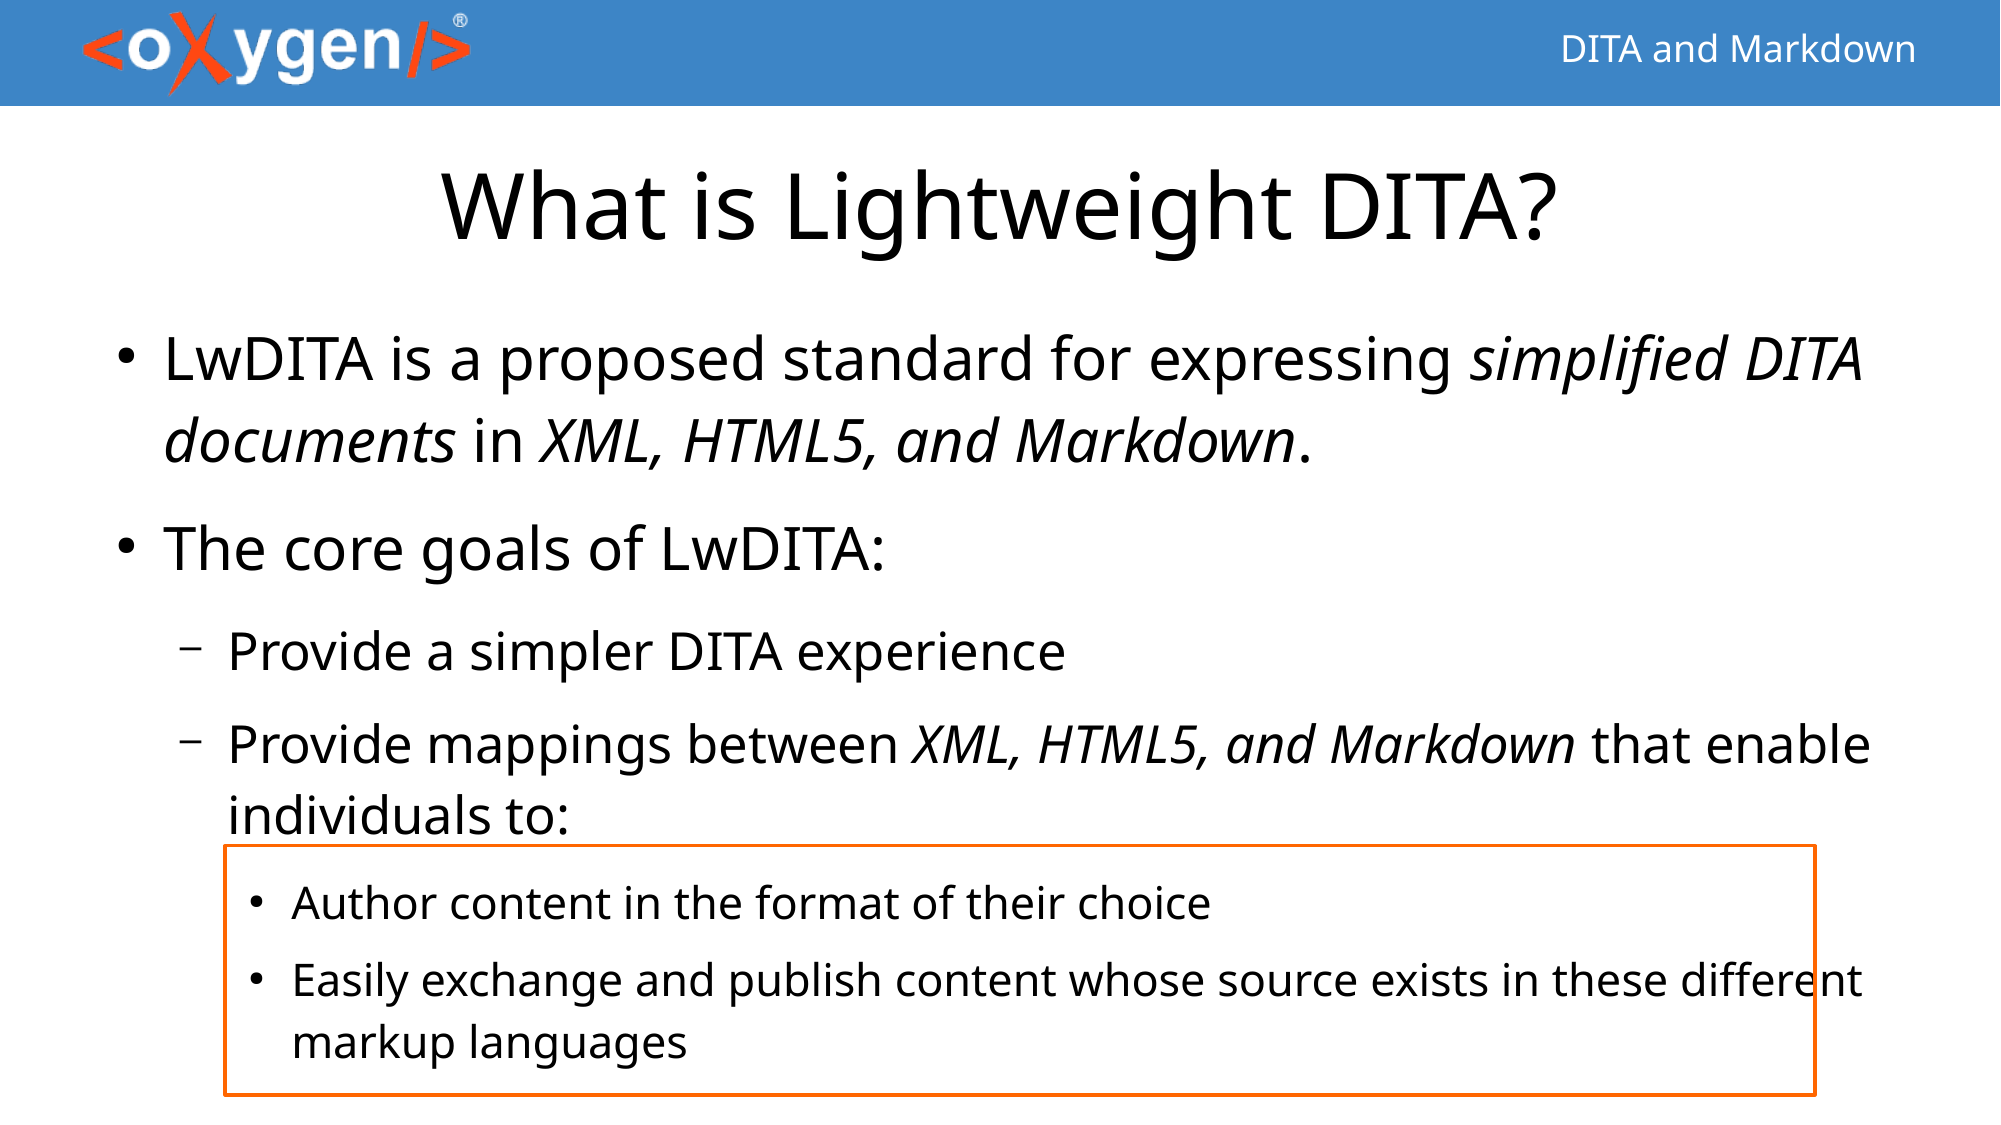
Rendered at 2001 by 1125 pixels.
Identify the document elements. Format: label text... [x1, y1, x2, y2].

picture [75, 0, 488, 106]
text_box [225, 845, 1816, 1096]
list LwDITA is a proposed standard for expressing simplified DITA documents in XML, HTML5, and Markdown. The core goals of LwDITA: Provide a simpler DITA experience Provide mappings between XML, HTML5, and Markdown that enable individuals to: Author content in the format of their choice Easily exchange and publish content whose source exists in these different markup languages [99, 316, 1900, 1083]
title What is Lightweight DITA? [99, 109, 1900, 298]
